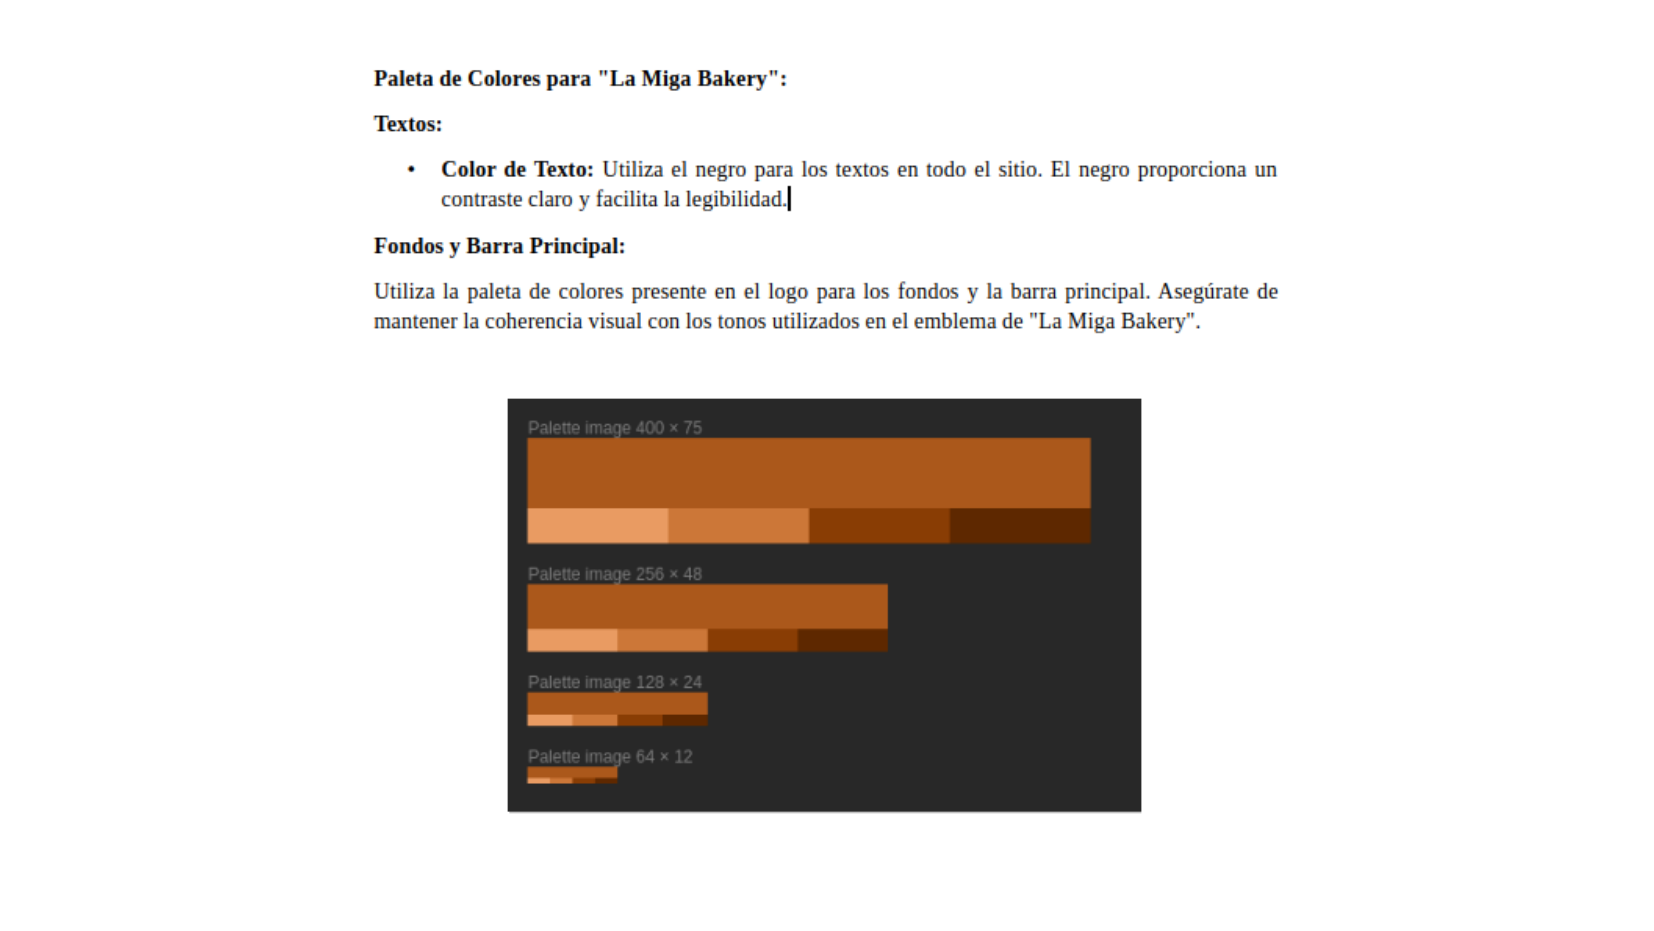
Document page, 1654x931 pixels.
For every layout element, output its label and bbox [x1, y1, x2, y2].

picture [350, 58, 1309, 837]
